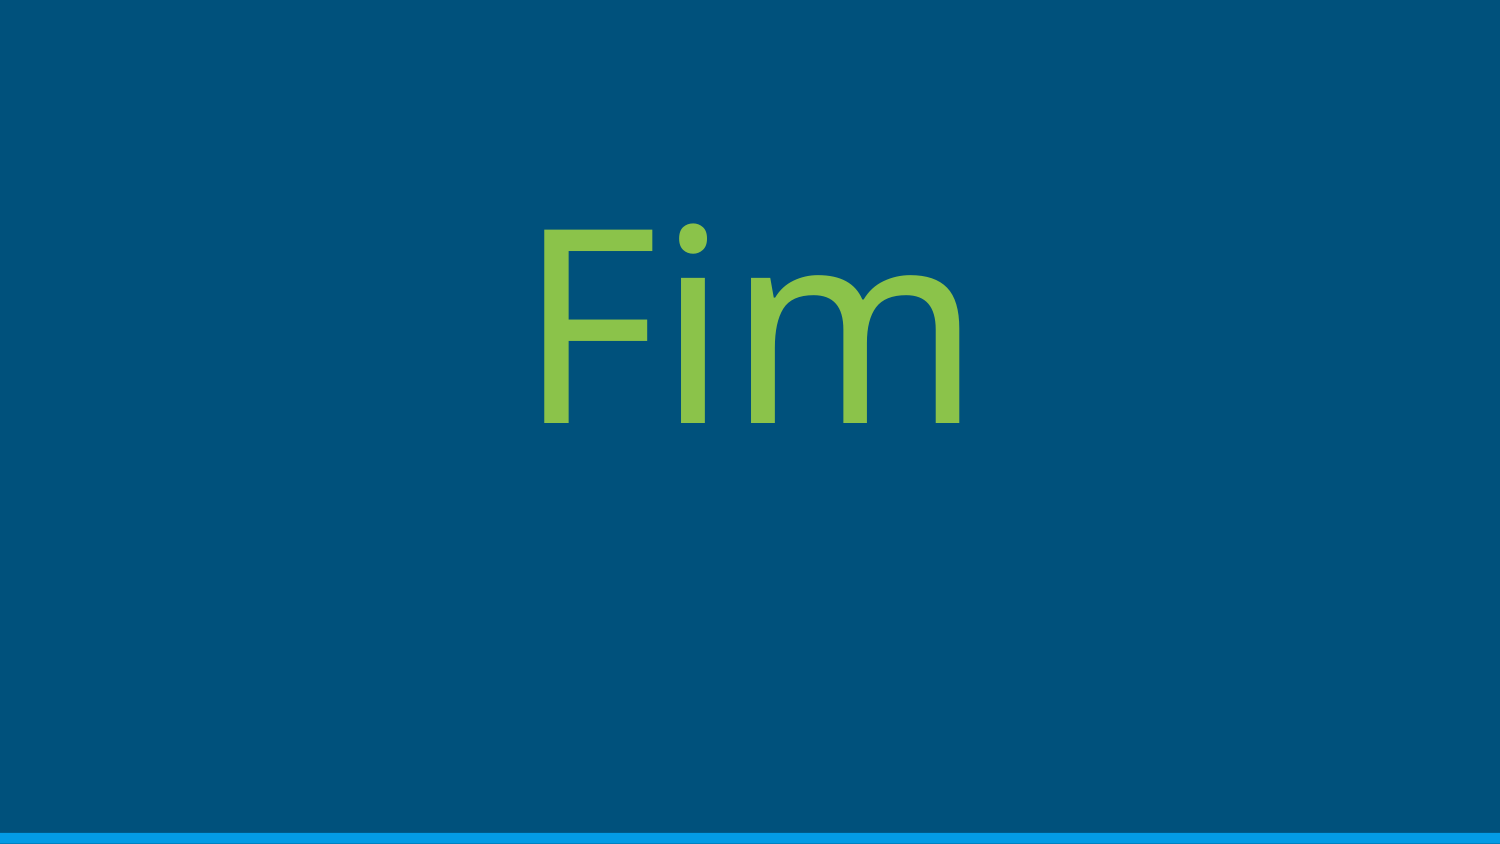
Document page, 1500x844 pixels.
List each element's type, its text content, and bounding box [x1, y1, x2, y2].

title Fim [63, 189, 1437, 442]
